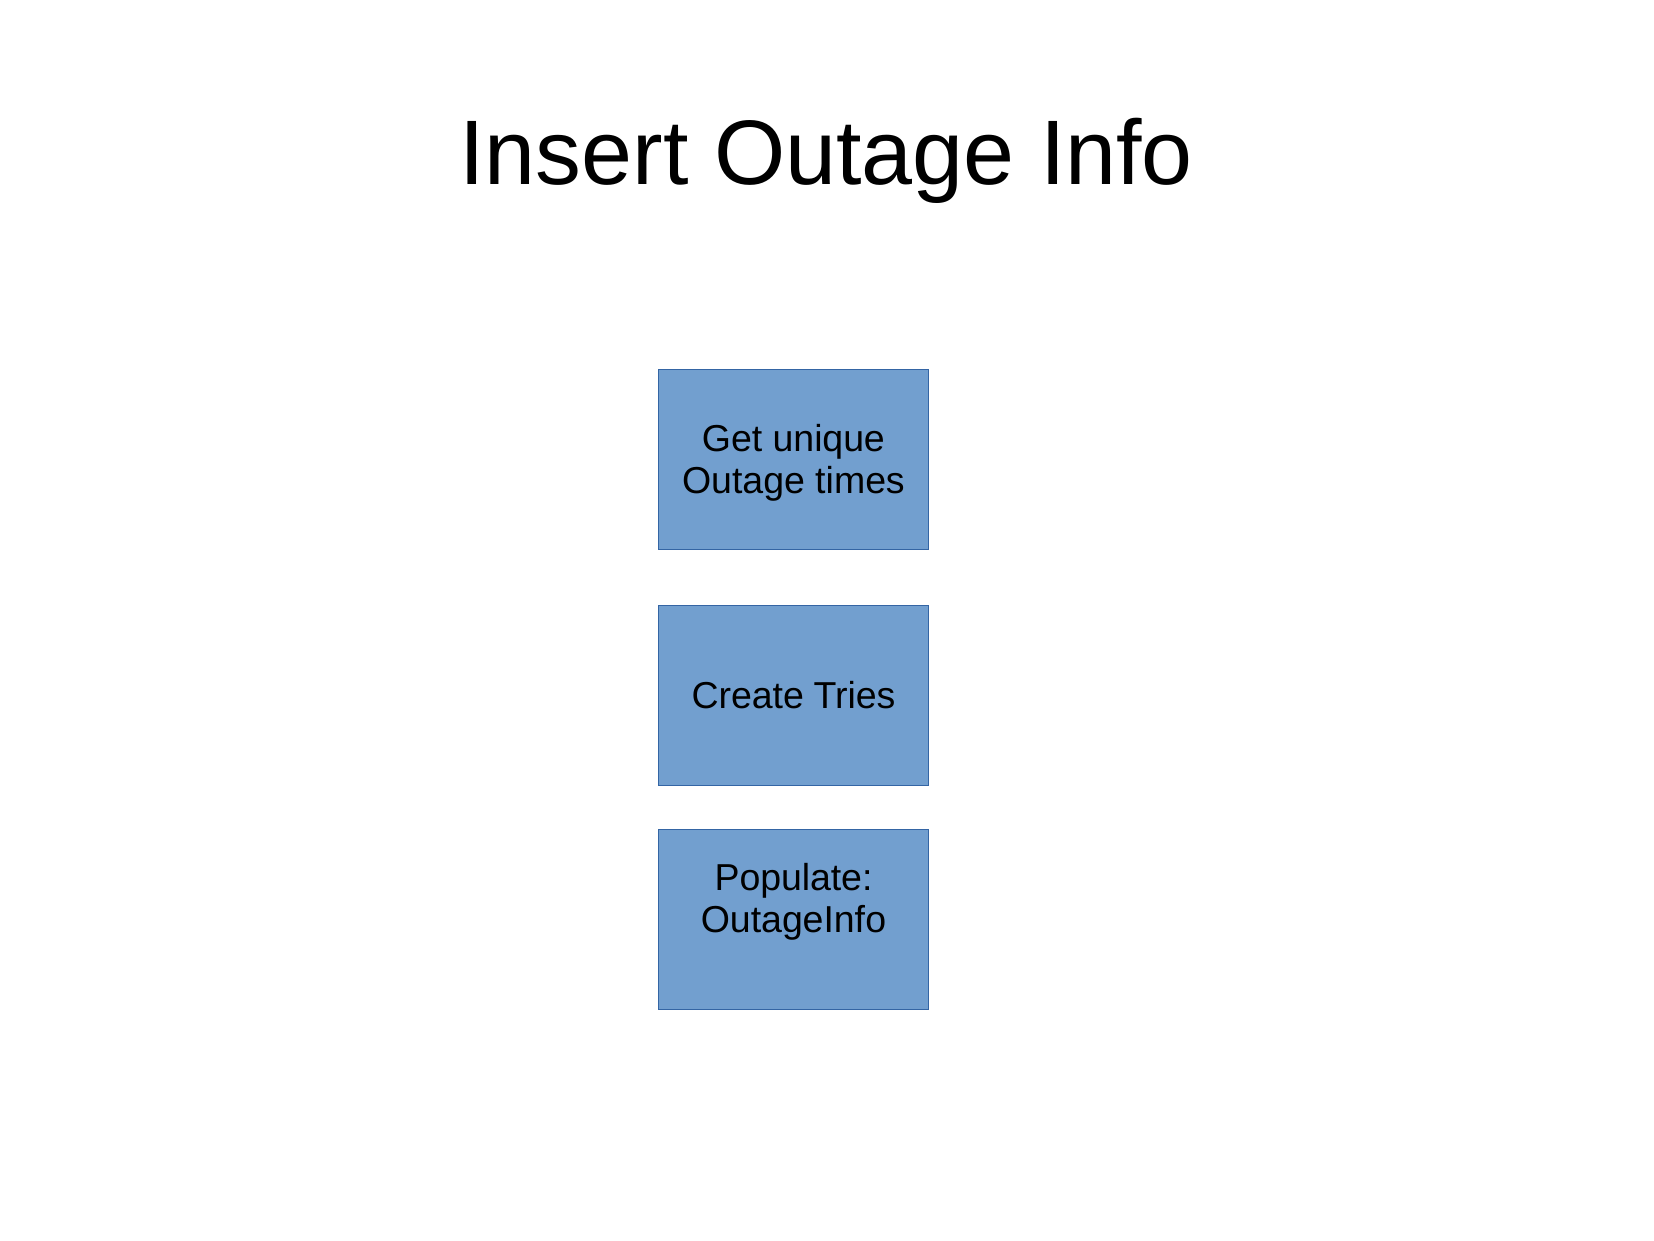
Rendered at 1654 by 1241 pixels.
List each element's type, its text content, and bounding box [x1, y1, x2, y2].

title Insert Outage Info [82, 49, 1571, 257]
text_box Create Tries [658, 605, 929, 786]
text_box Populate: OutageInfo [658, 829, 929, 1010]
text_box Get unique Outage times [658, 369, 929, 550]
